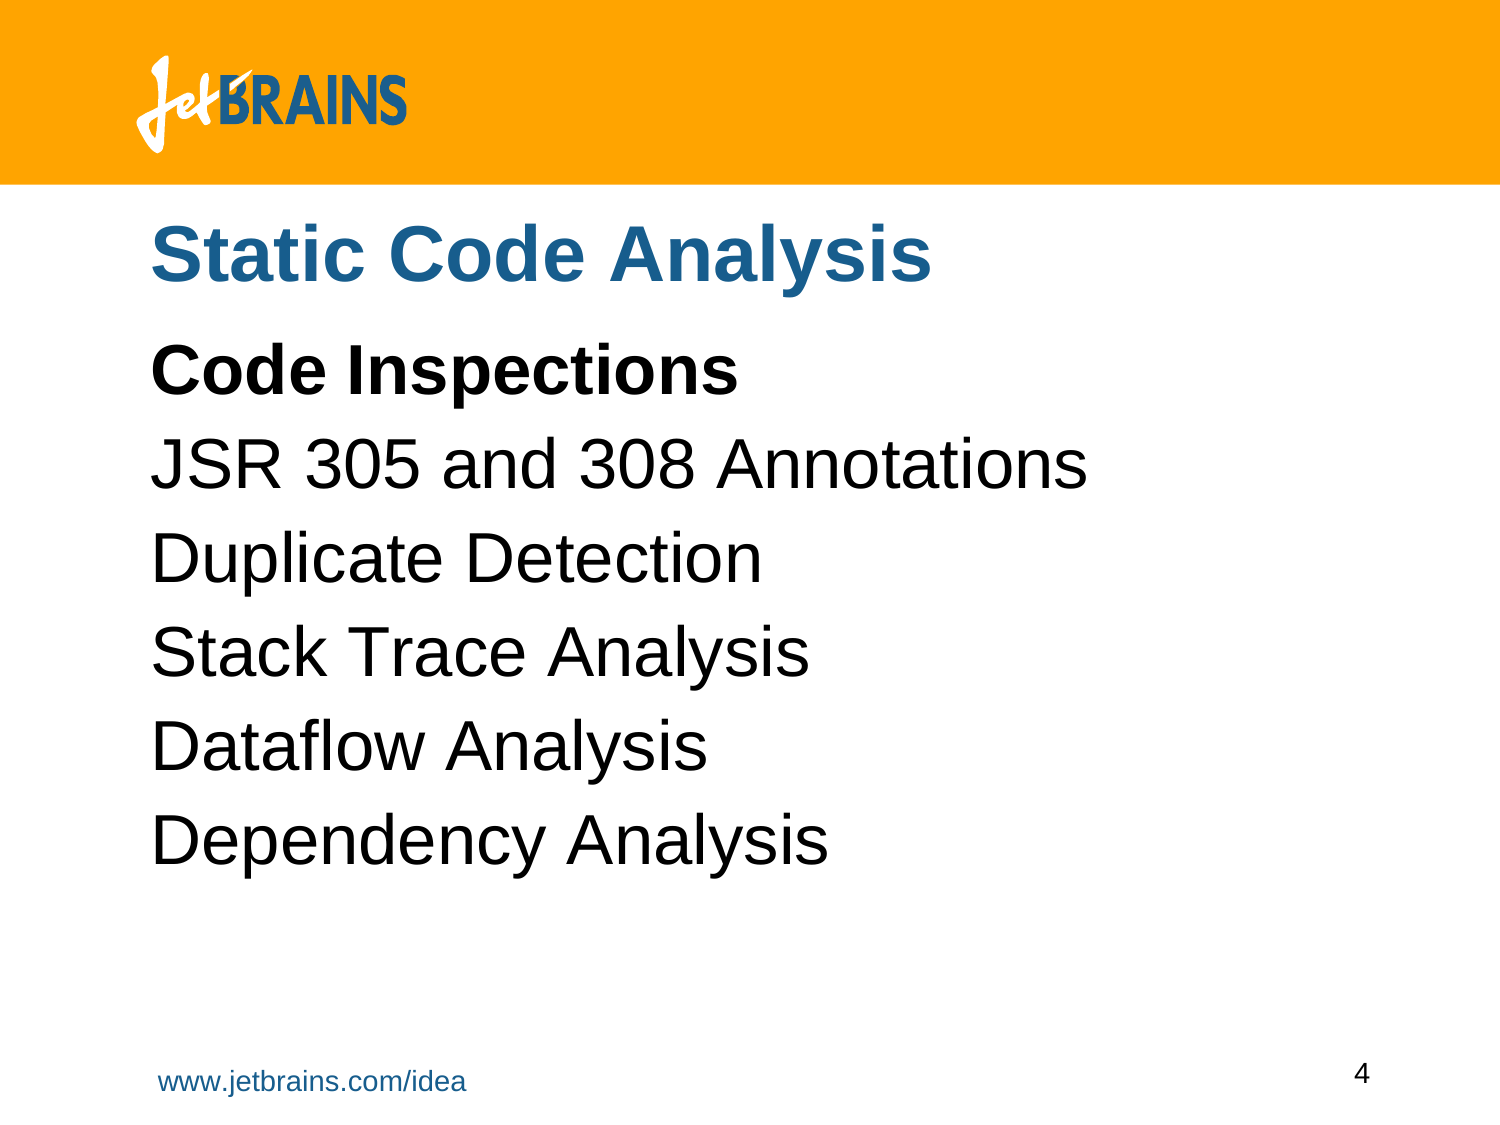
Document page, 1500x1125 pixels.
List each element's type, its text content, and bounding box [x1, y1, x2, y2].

title Static Code Analysis [135, 194, 1377, 305]
list Code Inspections JSR 305 and 308 Annotations Duplicate Detection Stack Trace Analysis Dataflow Analysis Dependency Analysis [135, 326, 1377, 1050]
